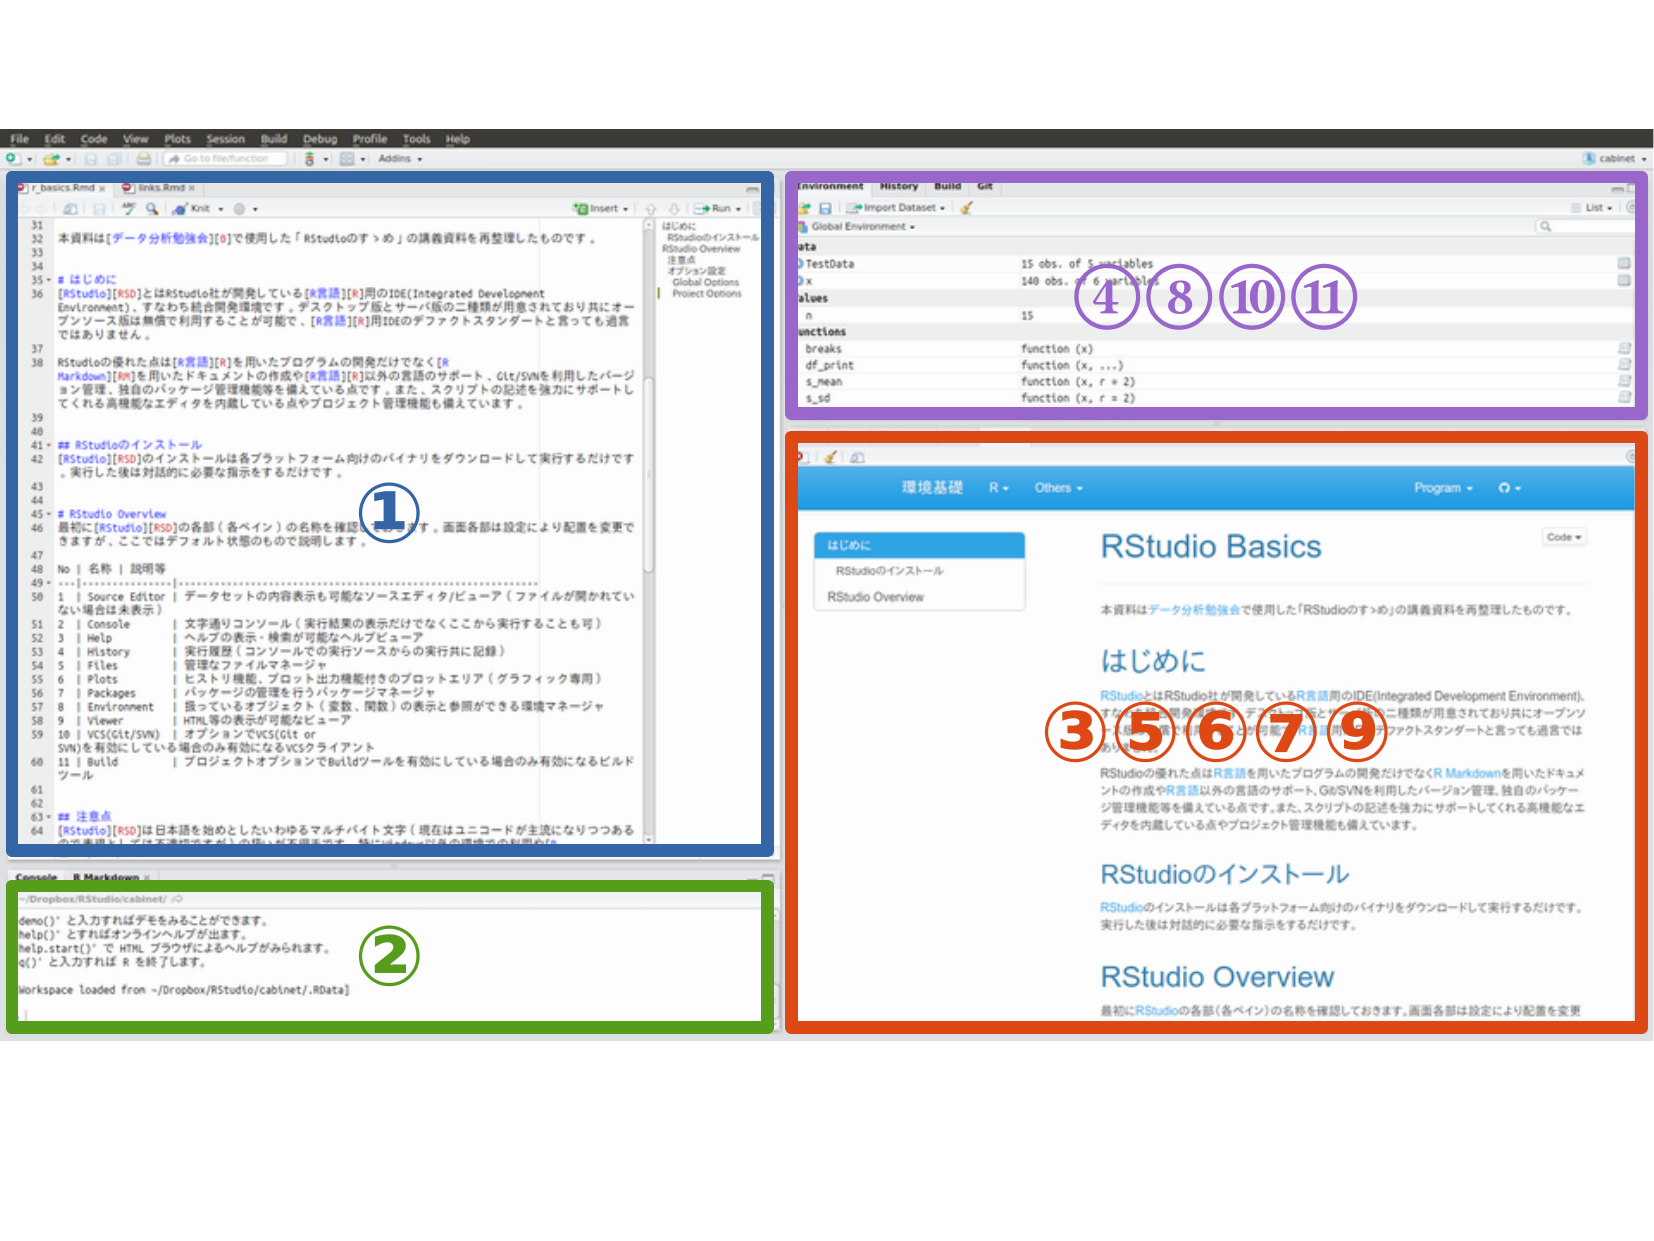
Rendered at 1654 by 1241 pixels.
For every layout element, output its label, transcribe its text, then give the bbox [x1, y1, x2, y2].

text_box ④⑧⑩⑪ [791, 177, 1642, 414]
text_box ③⑤⑥⑦⑨ [791, 437, 1642, 1028]
picture [0, 129, 1654, 1041]
text_box ② [11, 885, 768, 1028]
text_box ① [11, 177, 768, 851]
